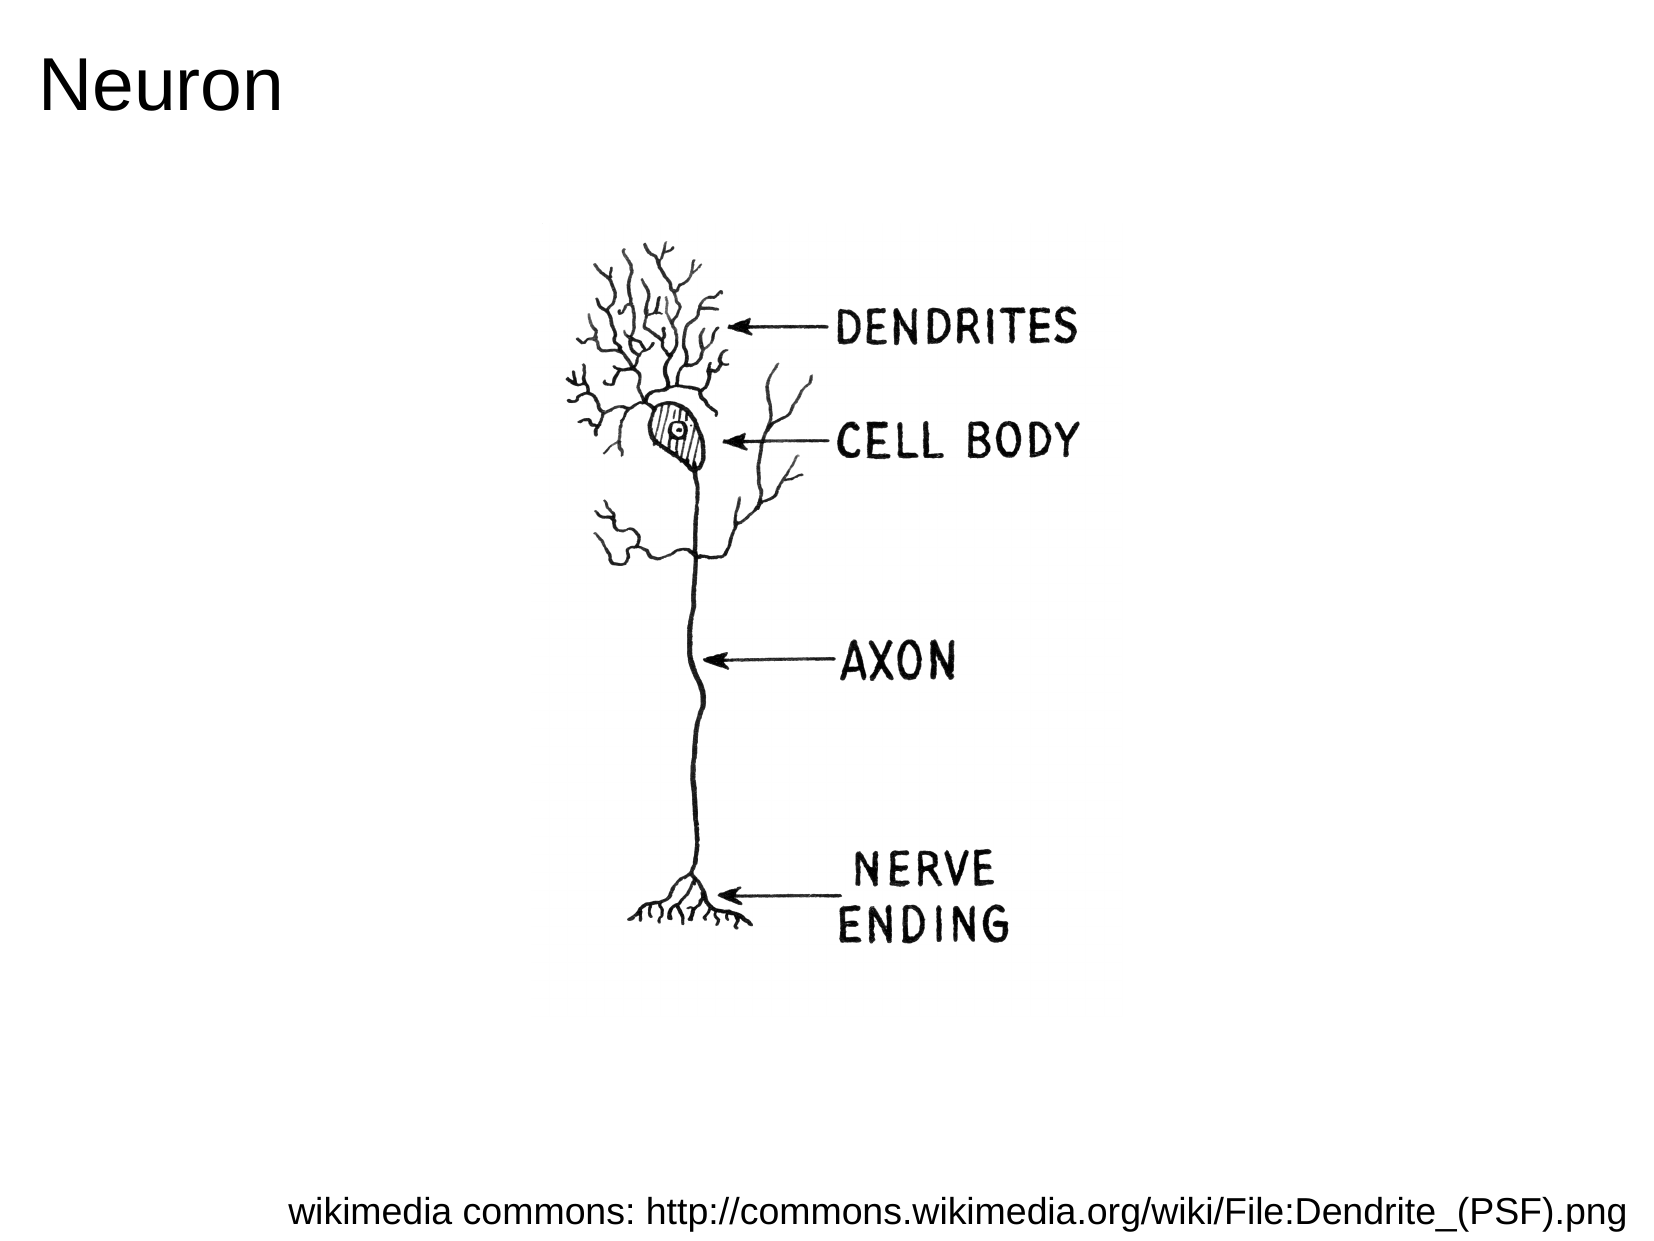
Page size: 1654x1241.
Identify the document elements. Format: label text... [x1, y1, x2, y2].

text_box wikimedia commons: http://commons.wikimedia.org/wiki/File:Dendrite_(PSF).png [273, 1183, 1654, 1241]
text_box Neuron [23, 35, 300, 135]
picture [531, 223, 1123, 1017]
